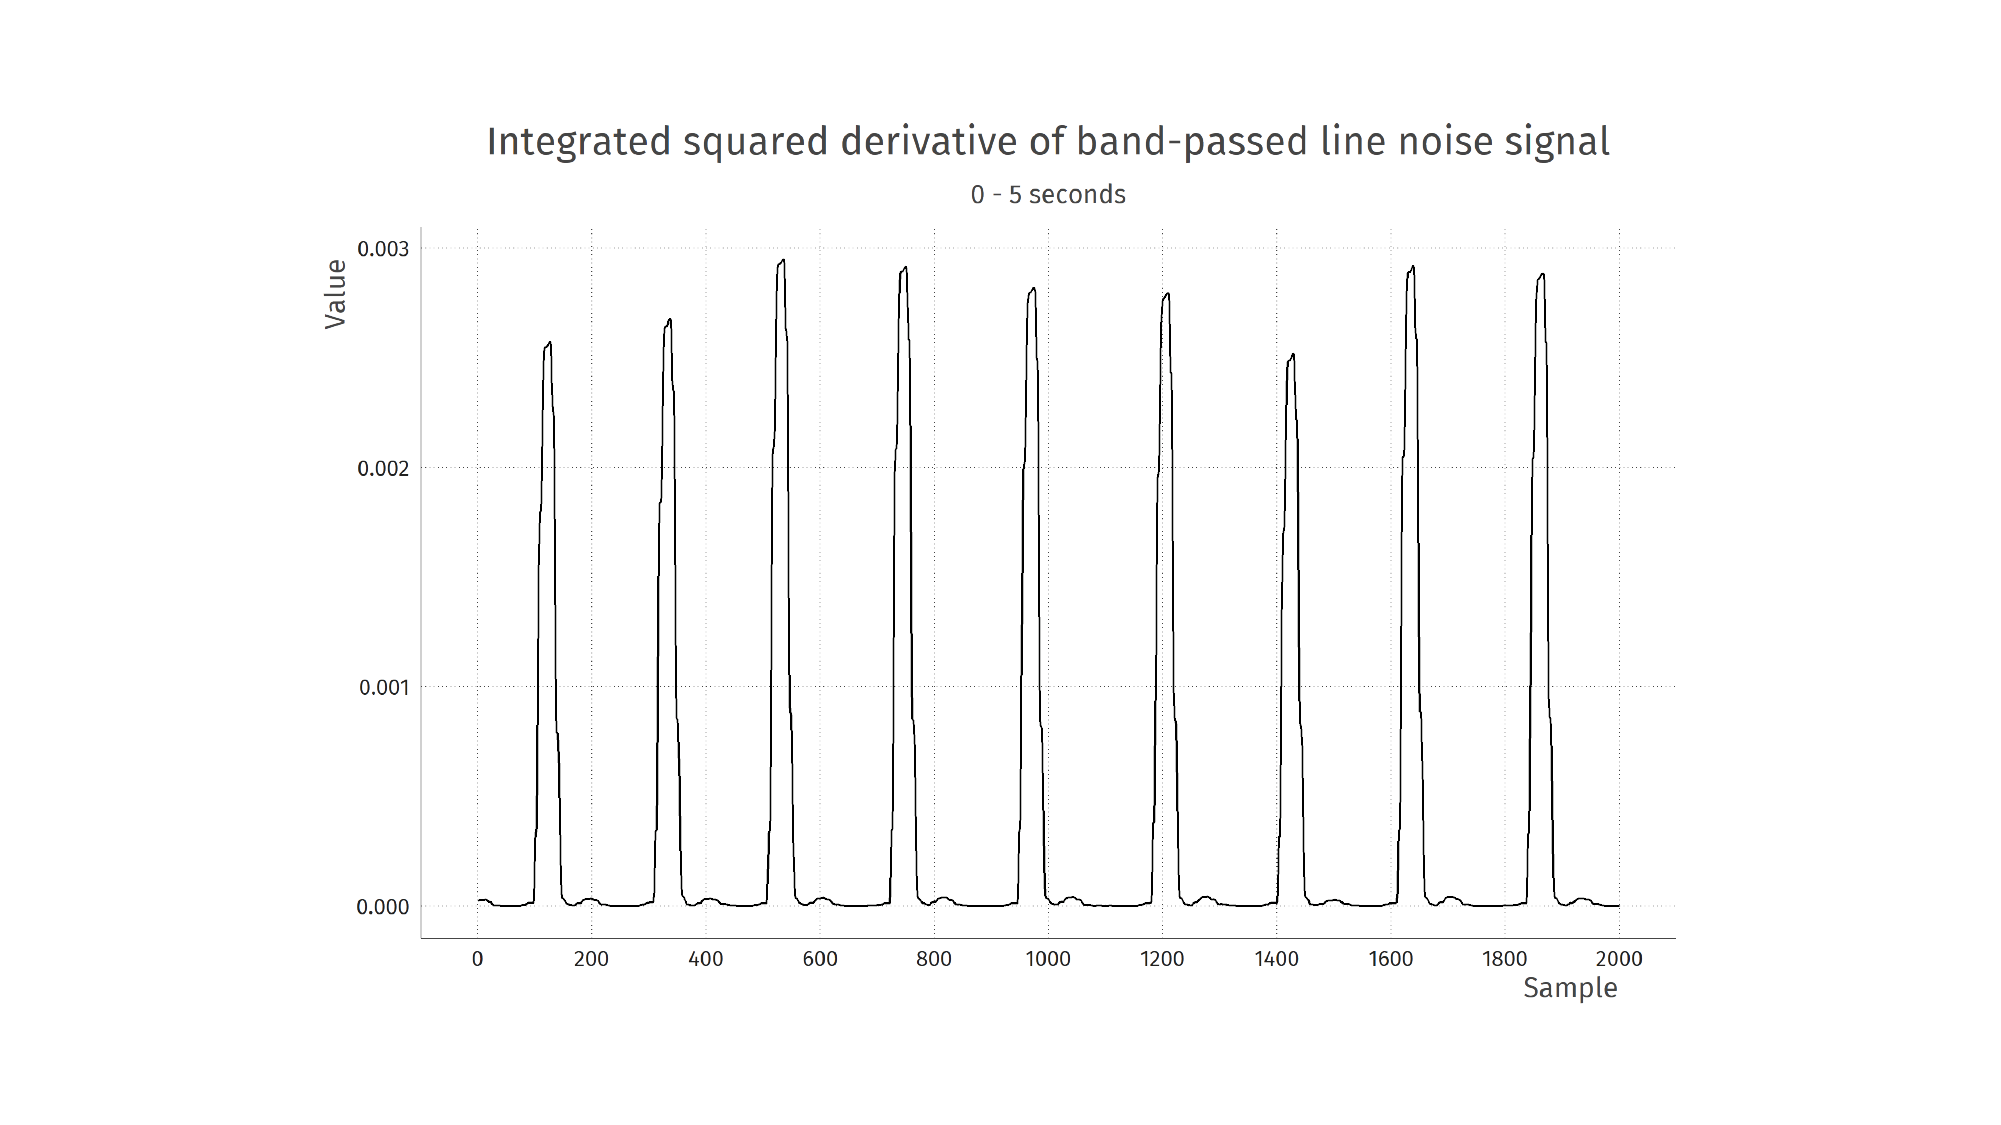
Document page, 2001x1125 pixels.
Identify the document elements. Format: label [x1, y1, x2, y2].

picture [293, 91, 1707, 1034]
